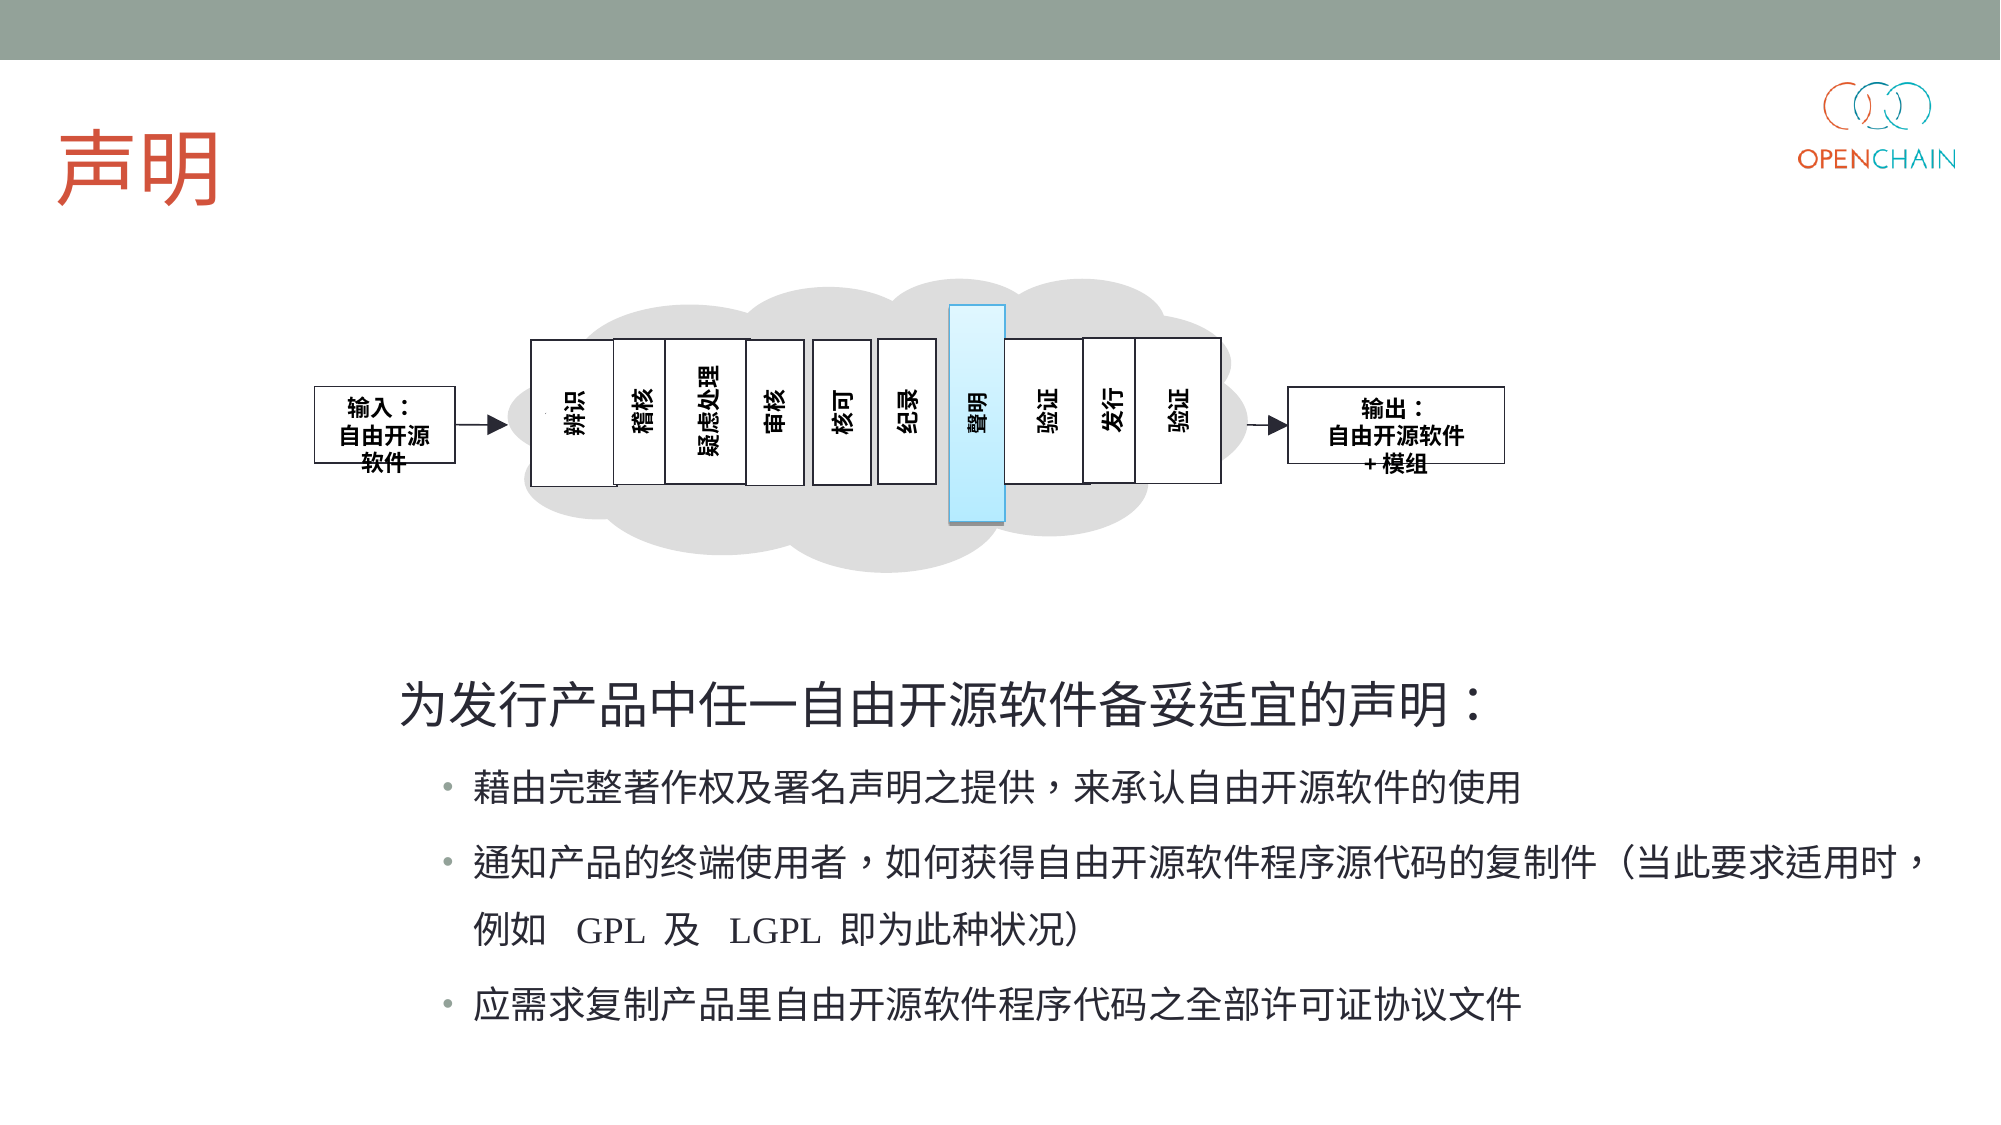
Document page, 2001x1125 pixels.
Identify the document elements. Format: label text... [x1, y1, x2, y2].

text_box 核可 [812, 339, 871, 485]
picture [1798, 82, 1955, 169]
text_box 发行 [1083, 337, 1142, 484]
text_box 聲明 [949, 305, 1005, 522]
text_box 验证 [1004, 338, 1091, 485]
text_box 声明 [40, 84, 1841, 247]
text_box 纪录 [877, 338, 936, 485]
text_box 稽核 [613, 339, 664, 485]
text_box 输出： 自由开源软件 +模组 [1288, 386, 1505, 464]
text_box [524, 278, 1219, 573]
text_box 输入： 自由开源软件 [314, 386, 455, 464]
text_box 验证 [1135, 338, 1221, 484]
text_box [507, 387, 531, 447]
text_box 辨识 [531, 340, 617, 487]
list 为发行产品中任一自由开源软件备妥适宜的声明： 藉由完整著作权及署名声明之提供，来承认自由开源软件的使用 通知产品的终端使用者，如何获得自由开源软件程序源代码的复制件（当此要求适用时，例如 GPL 及 LGPL 即为此种状况） 应需求复制产品里自由开源软件程序代码之全部许可证协议文件 [357, 643, 2000, 1055]
text_box 疑虑处理 [664, 338, 751, 485]
text_box 审核 [745, 340, 804, 486]
text_box [1221, 340, 1248, 462]
